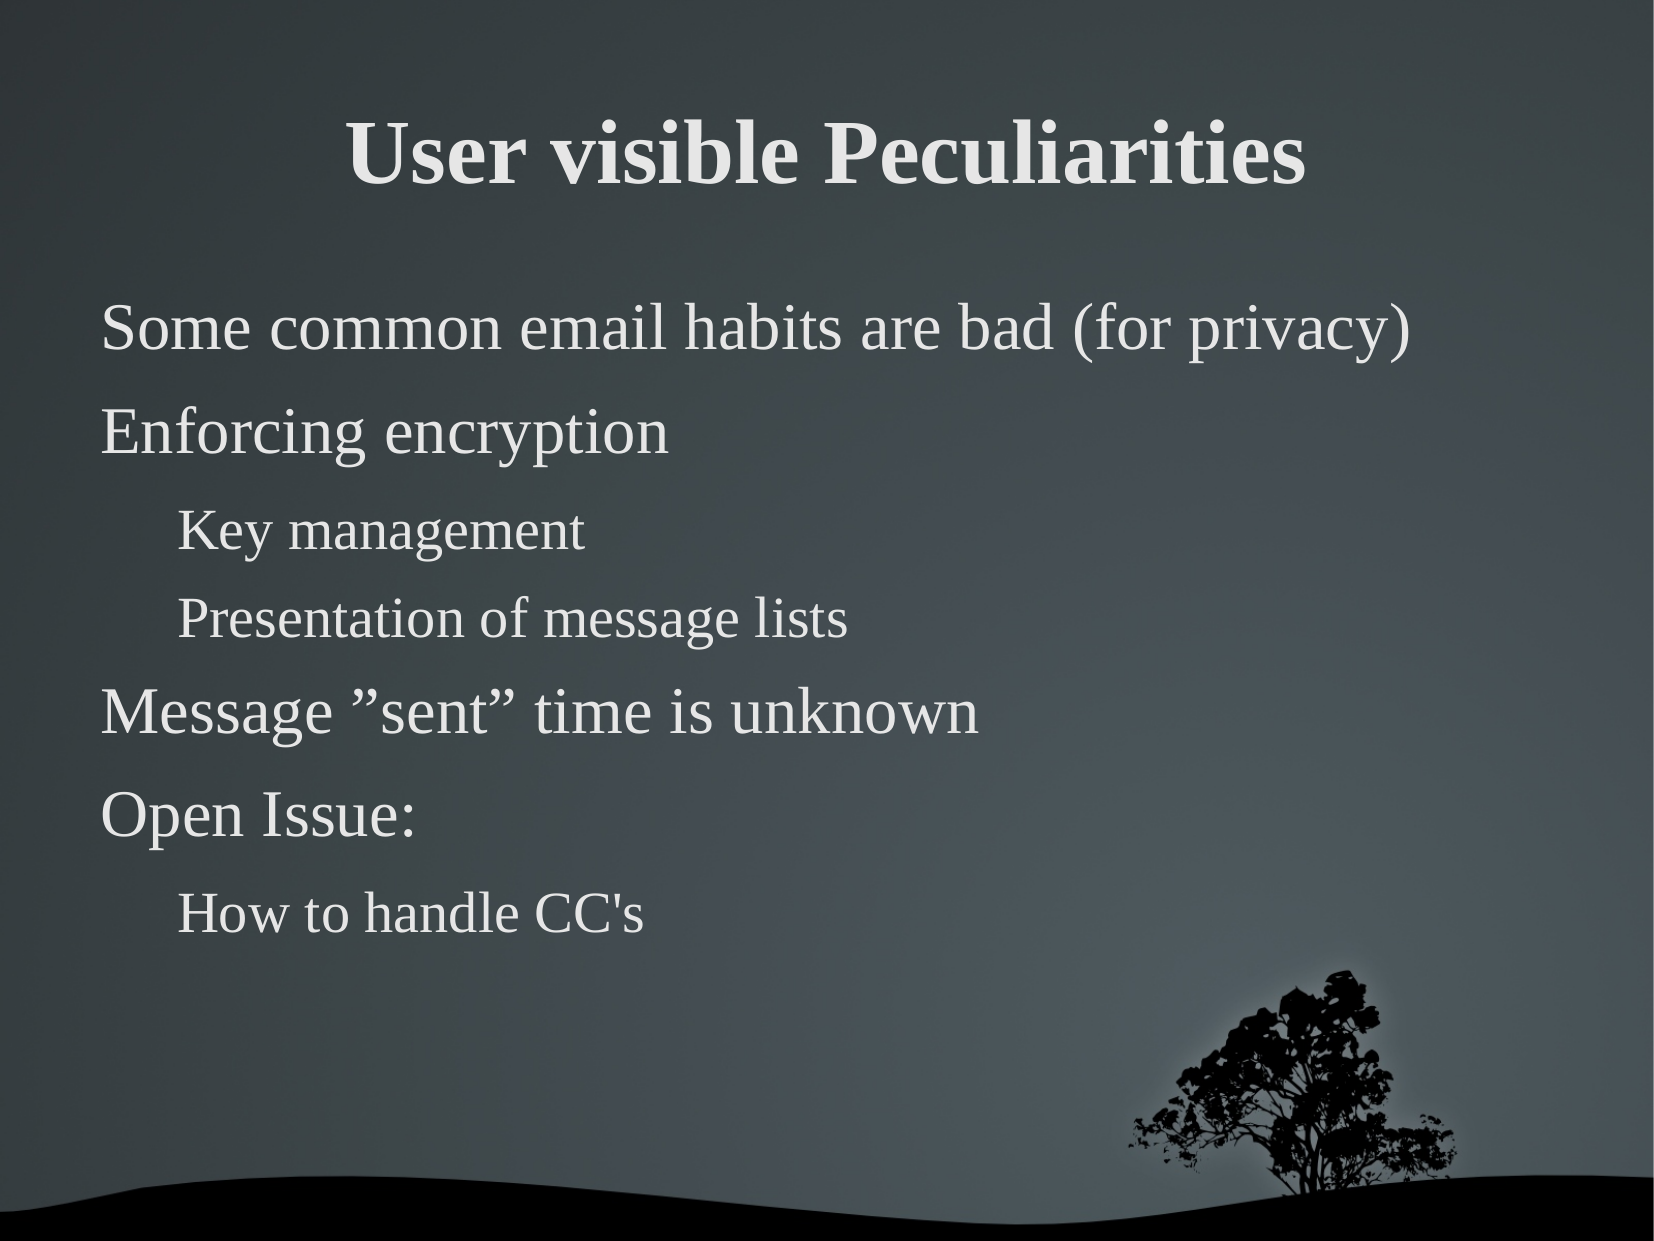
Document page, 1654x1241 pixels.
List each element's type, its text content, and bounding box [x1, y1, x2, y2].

title User visible Peculiarities [82, 49, 1571, 257]
picture [0, 0, 1654, 1241]
list Some common email habits are bad (for privacy) Enforcing encryption Key management Presentation of message lists Message ”sent” time is unknown Open Issue: How to handle CC's [82, 290, 1571, 1094]
